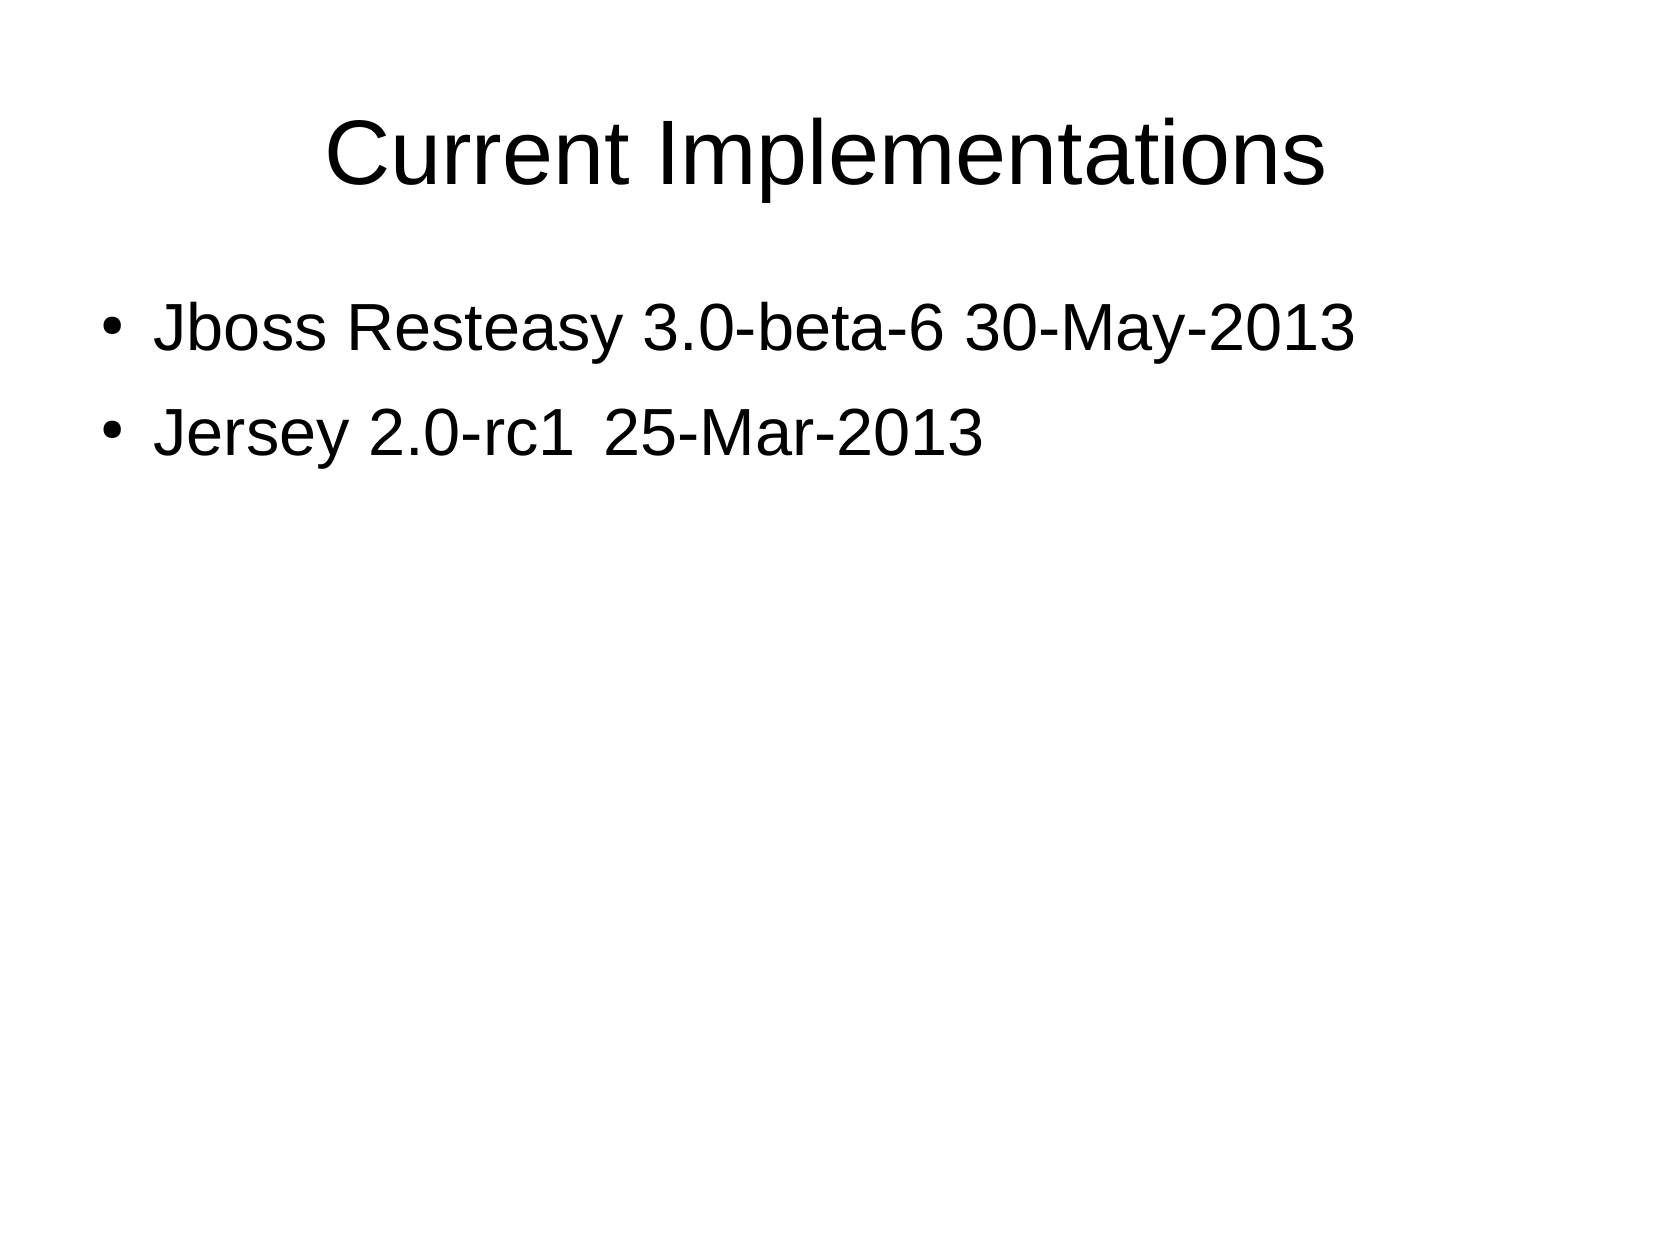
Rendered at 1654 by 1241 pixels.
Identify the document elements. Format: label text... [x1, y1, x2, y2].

title Current Implementations [82, 49, 1571, 257]
list Jboss Resteasy 3.0-beta-6 30-May-2013 Jersey 2.0-rc1 25-Mar-2013 [82, 290, 1538, 1010]
